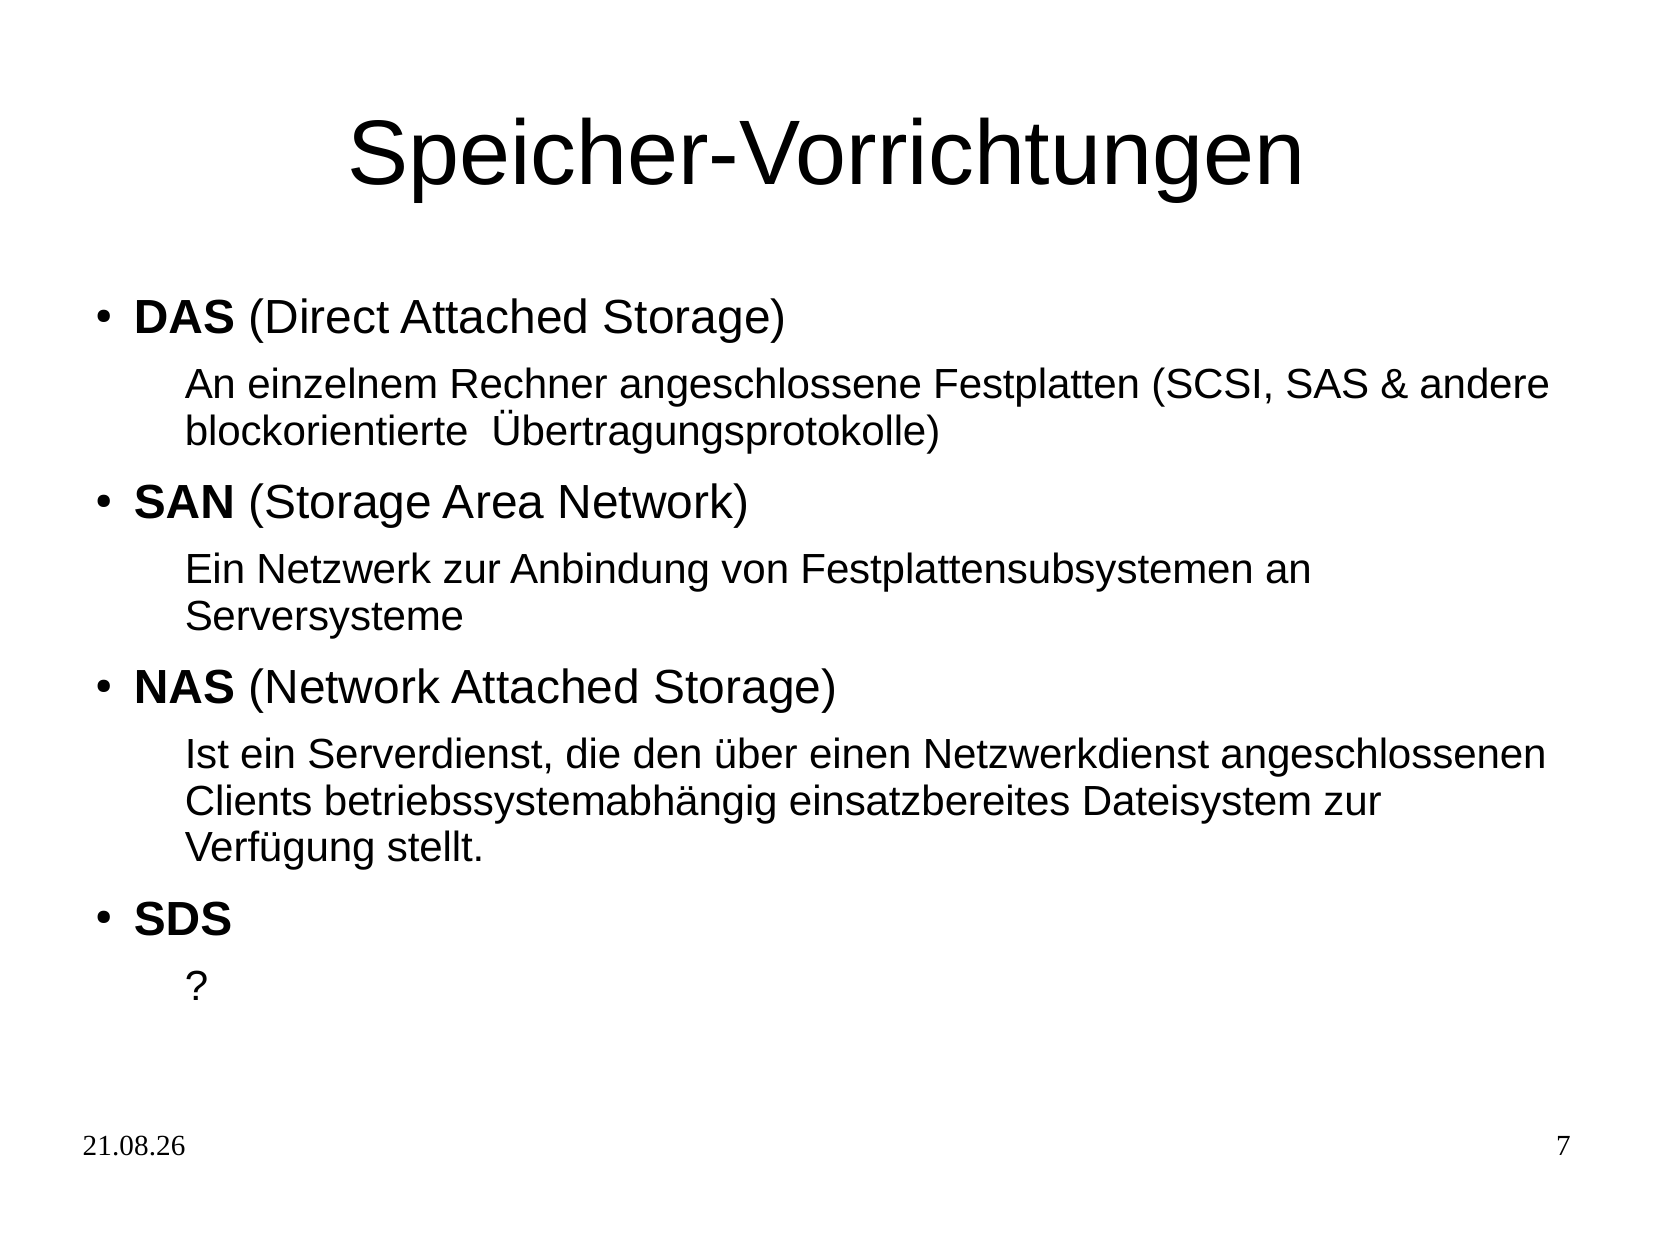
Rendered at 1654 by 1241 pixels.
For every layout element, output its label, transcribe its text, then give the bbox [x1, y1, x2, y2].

title Speicher-Vorrichtungen [82, 49, 1571, 257]
list DAS (Direct Attached Storage) An einzelnem Rechner angeschlossene Festplatten (SCSI, SAS & andere blockorientierte Übertragungsprotokolle) SAN (Storage Area Network) Ein Netzwerk zur Anbindung von Festplattensubsystemen an Serversysteme NAS (Network Attached Storage) Ist ein Serverdienst, die den über einen Netzwerkdienst angeschlossenen Clients betriebssystemabhängig einsatzbereites Dateisystem zur Verfügung stellt. SDS ? [82, 290, 1571, 1010]
